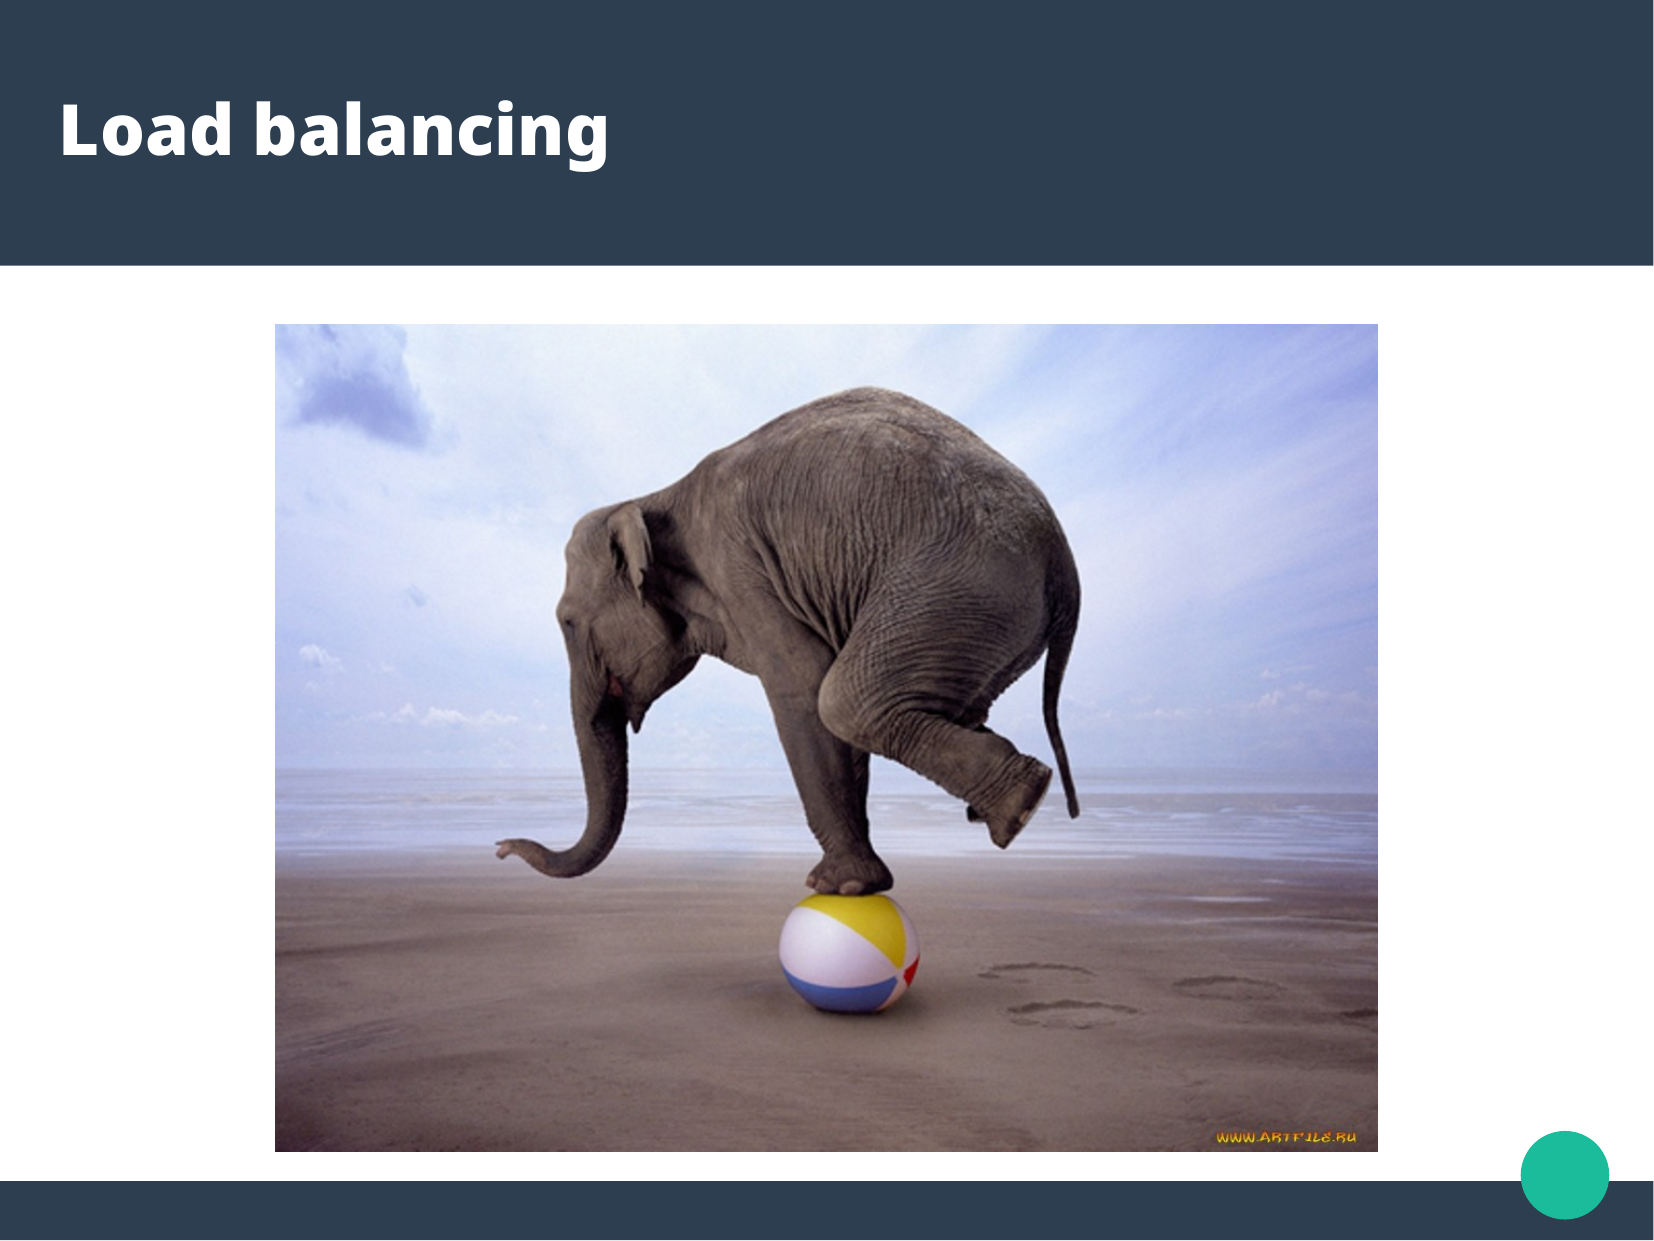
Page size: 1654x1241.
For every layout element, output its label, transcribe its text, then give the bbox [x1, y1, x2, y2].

title Load balancing [59, 49, 1595, 207]
picture [275, 324, 1378, 1152]
